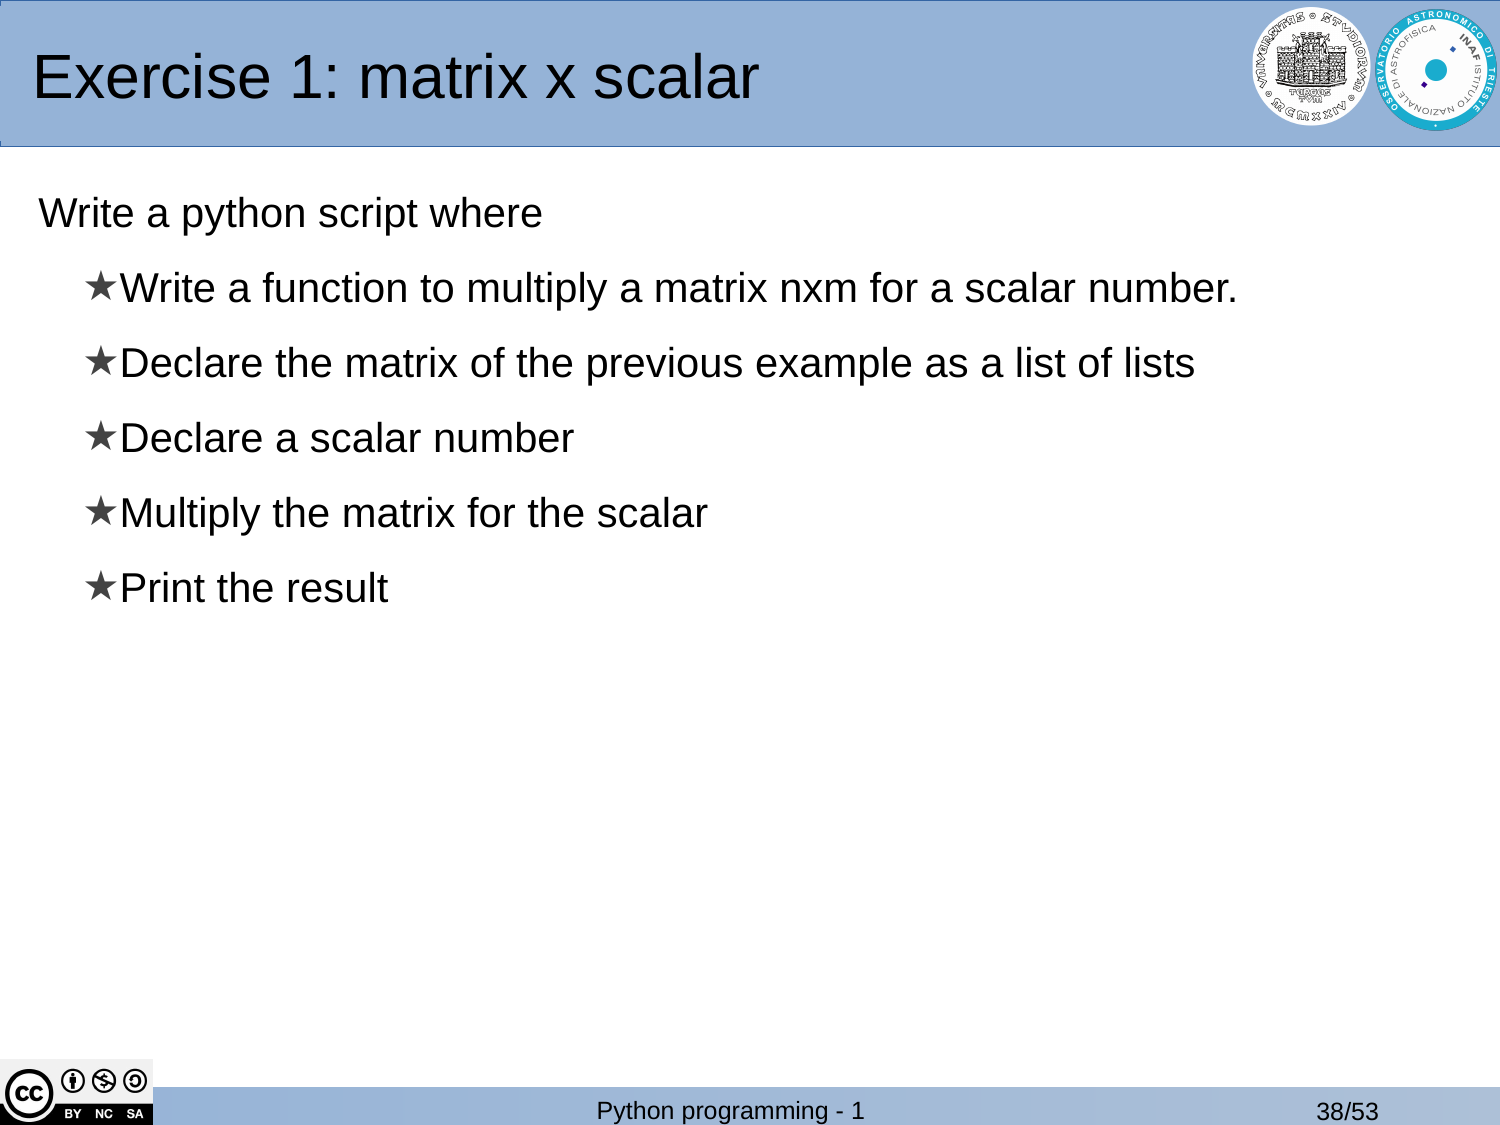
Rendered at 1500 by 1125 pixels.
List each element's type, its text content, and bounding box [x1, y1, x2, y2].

picture [1253, 0, 1500, 153]
text_box Exercise 1: matrix x scalar [0, 5, 1253, 141]
picture [0, 1059, 153, 1125]
list Write a python script where Write a function to multiply a matrix nxm for a scalar number. Declare the matrix of the previous example as a list of lists Declare a scalar number Multiply the matrix for the scalar Print the result [23, 153, 1500, 1054]
